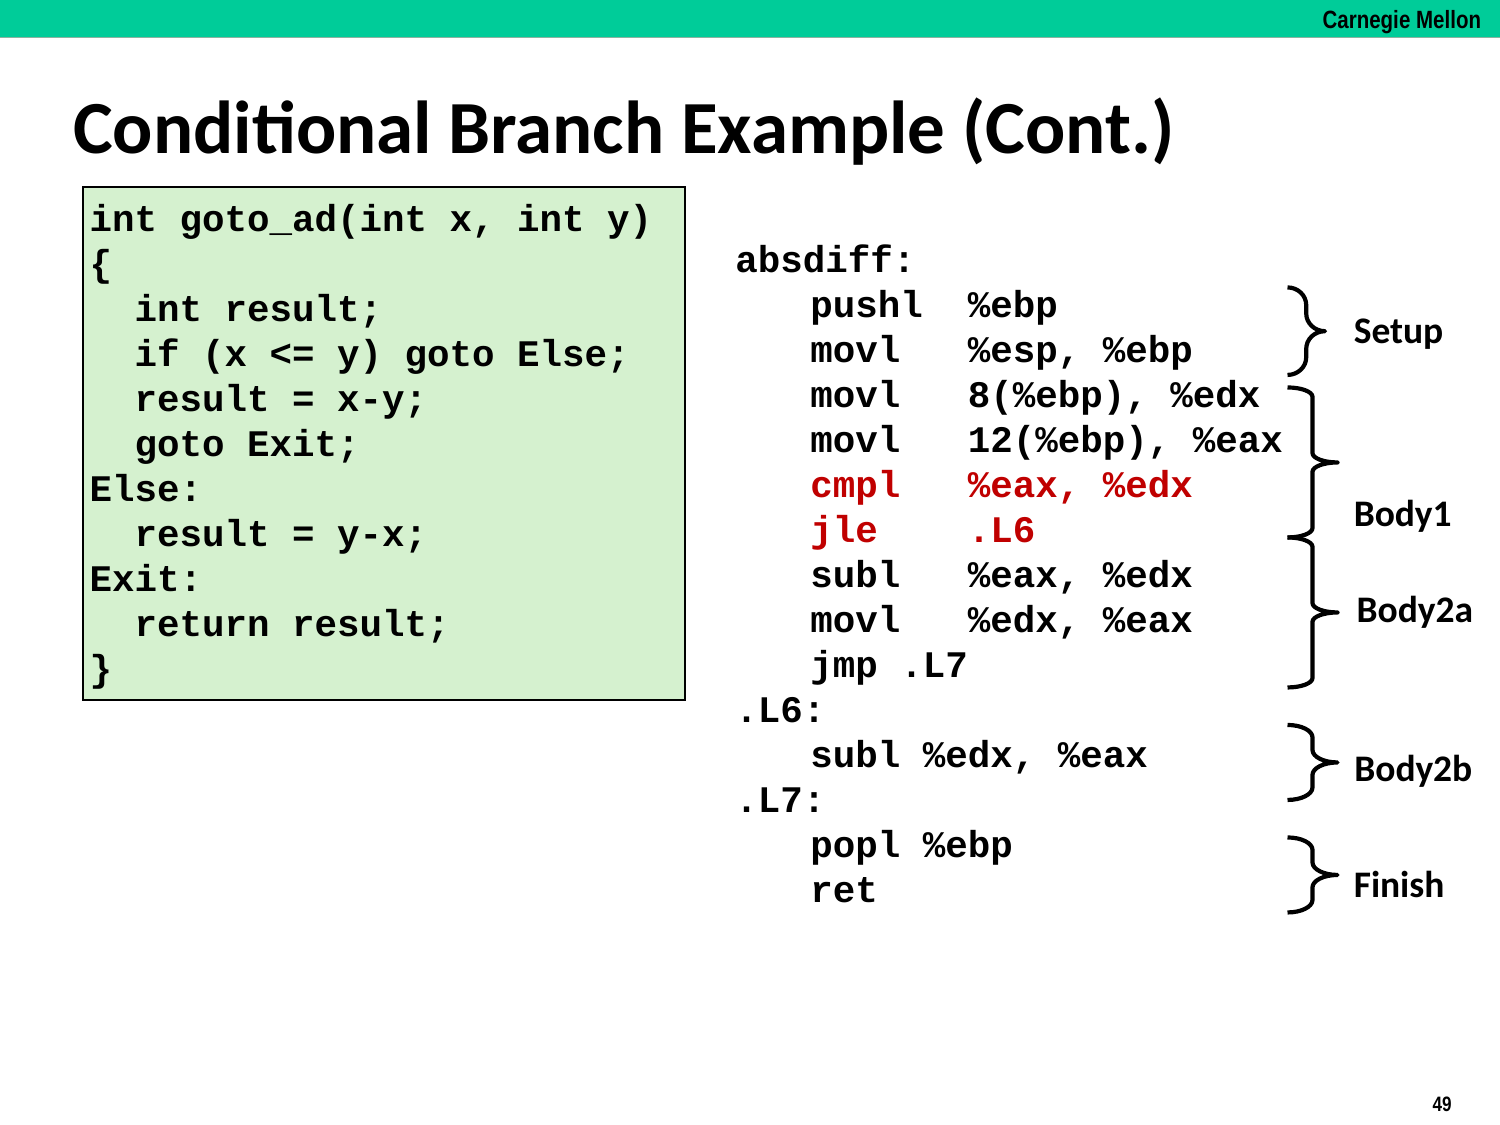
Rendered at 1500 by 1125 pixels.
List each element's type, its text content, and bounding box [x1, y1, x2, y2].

text_box Body2a [1350, 579, 1480, 637]
text_box Carnegie Mellon [1322, 3, 1500, 33]
text_box Setup [1347, 299, 1450, 358]
text_box Body2b [1348, 737, 1479, 796]
text_box absdiff: pushl %ebp movl %esp, %ebp movl 8(%ebp), %edx movl 12(%ebp), %eax cmpl %eax, %edx jle .L6 subl %eax, %edx movl %edx, %eax jmp .L7 .L6: subl %edx, %eax .L7: popl %ebp ret [729, 229, 1450, 1019]
text_box Finish [1347, 854, 1451, 912]
title Conditional Branch Example (Cont.) [58, 71, 1304, 197]
text_box int goto_ad(int x, int y) { int result; if (x <= y) goto Else; result = x-y; goto Exit; Else: result = y-x; Exit: return result; } [83, 187, 686, 700]
text_box Body1 [1347, 482, 1459, 541]
